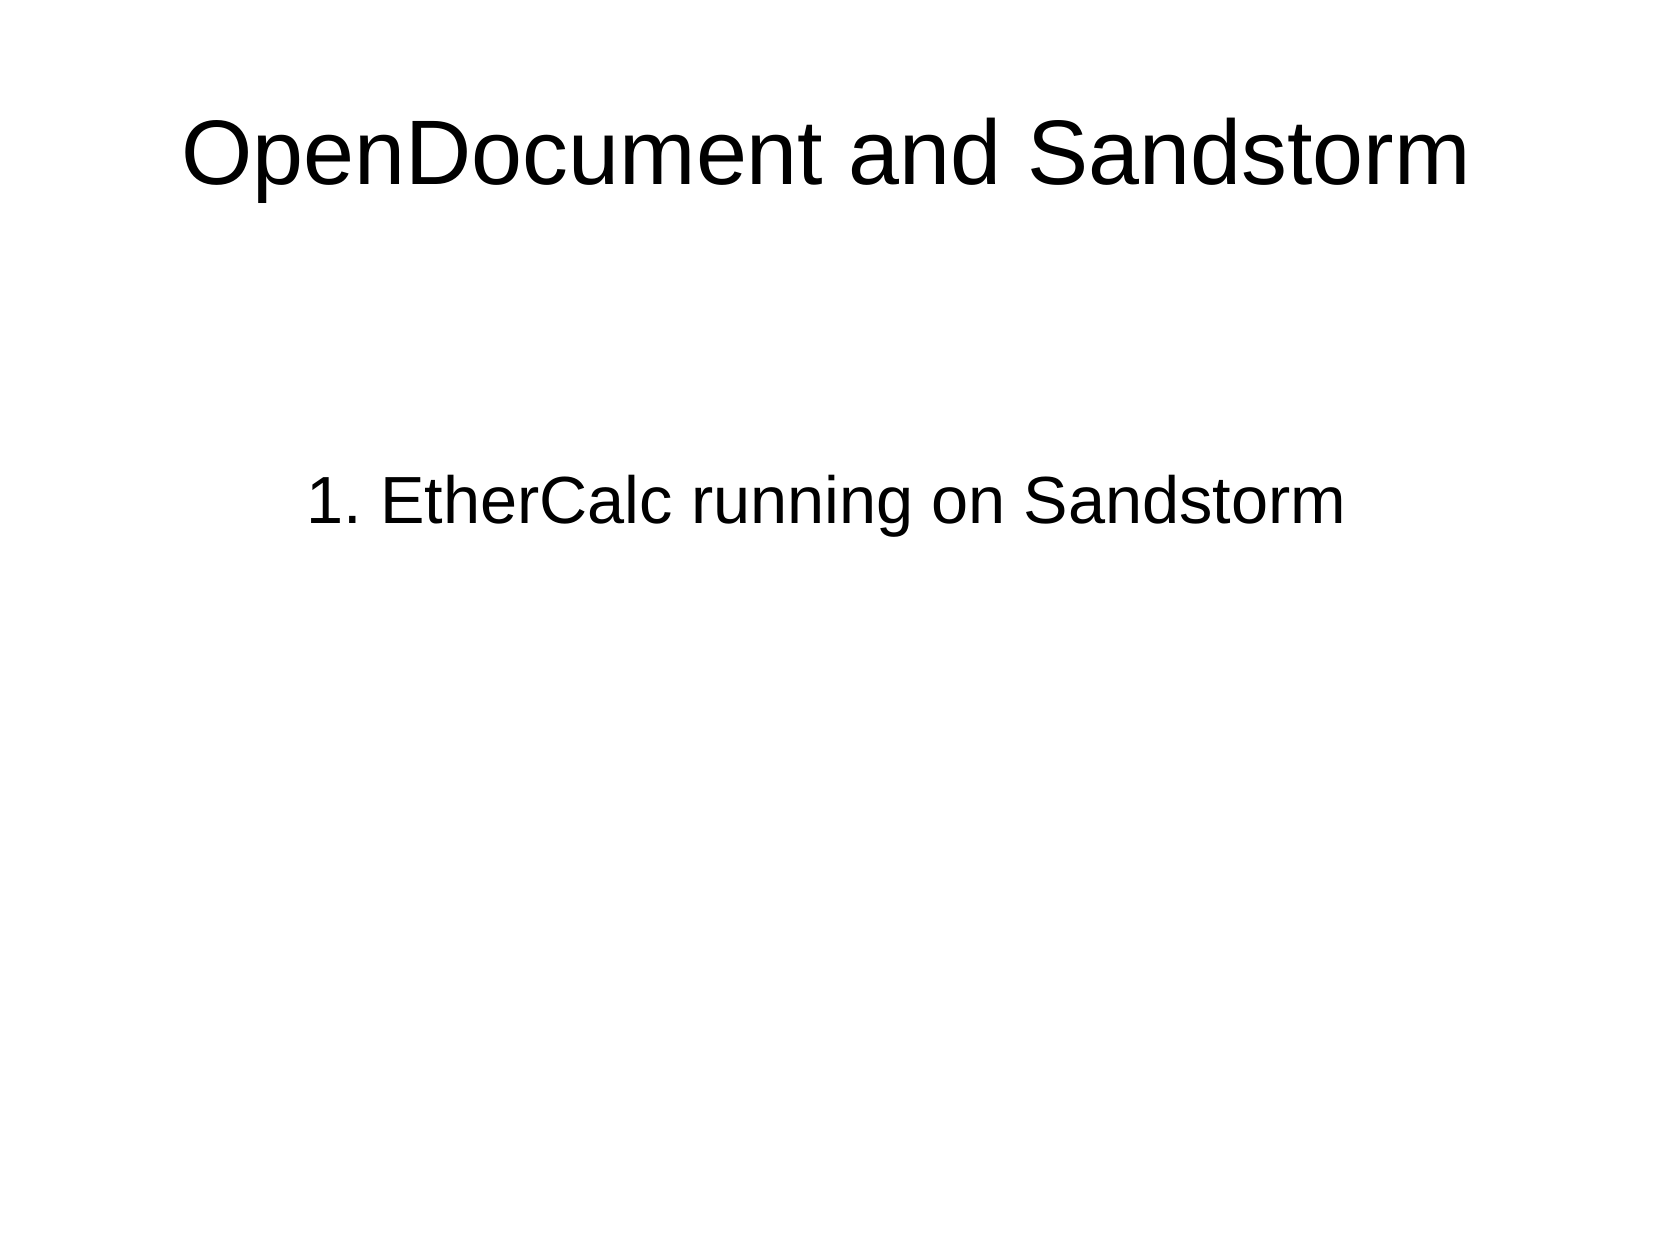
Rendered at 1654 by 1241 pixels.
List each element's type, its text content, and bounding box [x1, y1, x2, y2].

title OpenDocument and Sandstorm [82, 49, 1571, 257]
subtitle 1. EtherCalc running on Sandstorm 2. Google Docs' native file format 3. How ODF can play a bigger part [82, 290, 1571, 1010]
